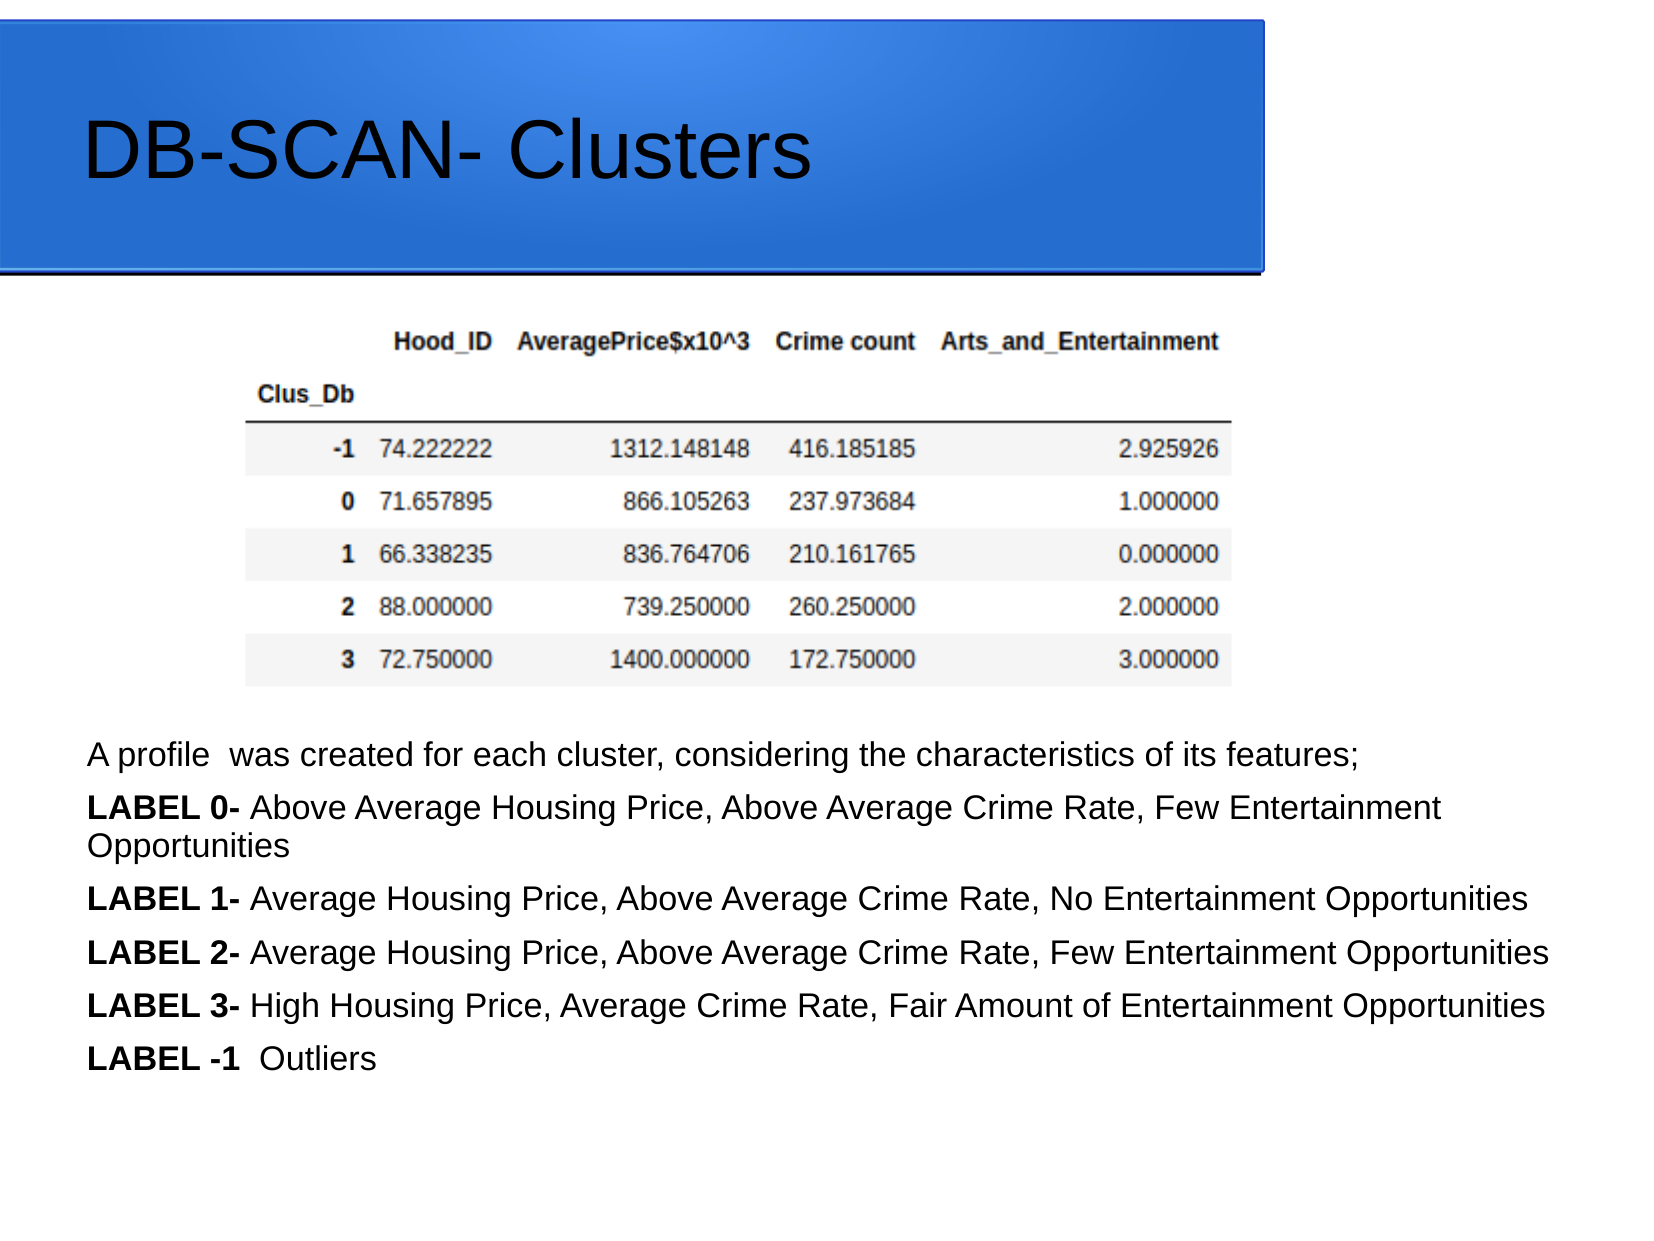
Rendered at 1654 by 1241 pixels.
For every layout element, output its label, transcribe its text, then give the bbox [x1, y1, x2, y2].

list A profile was created for each cluster, considering the characteristics of its features; LABEL 0- Above Average Housing Price, Above Average Crime Rate, Few Entertainment Opportunities LABEL 1- Average Housing Price, Above Average Crime Rate, No Entertainment Opportunities LABEL 2- Average Housing Price, Above Average Crime Rate, Few Entertainment Opportunities LABEL 3- High Housing Price, Average Crime Rate, Fair Amount of Entertainment Opportunities LABEL -1 Outliers [86, 735, 1576, 1156]
picture [240, 318, 1258, 706]
title DB-SCAN- Clusters [82, 47, 1235, 252]
